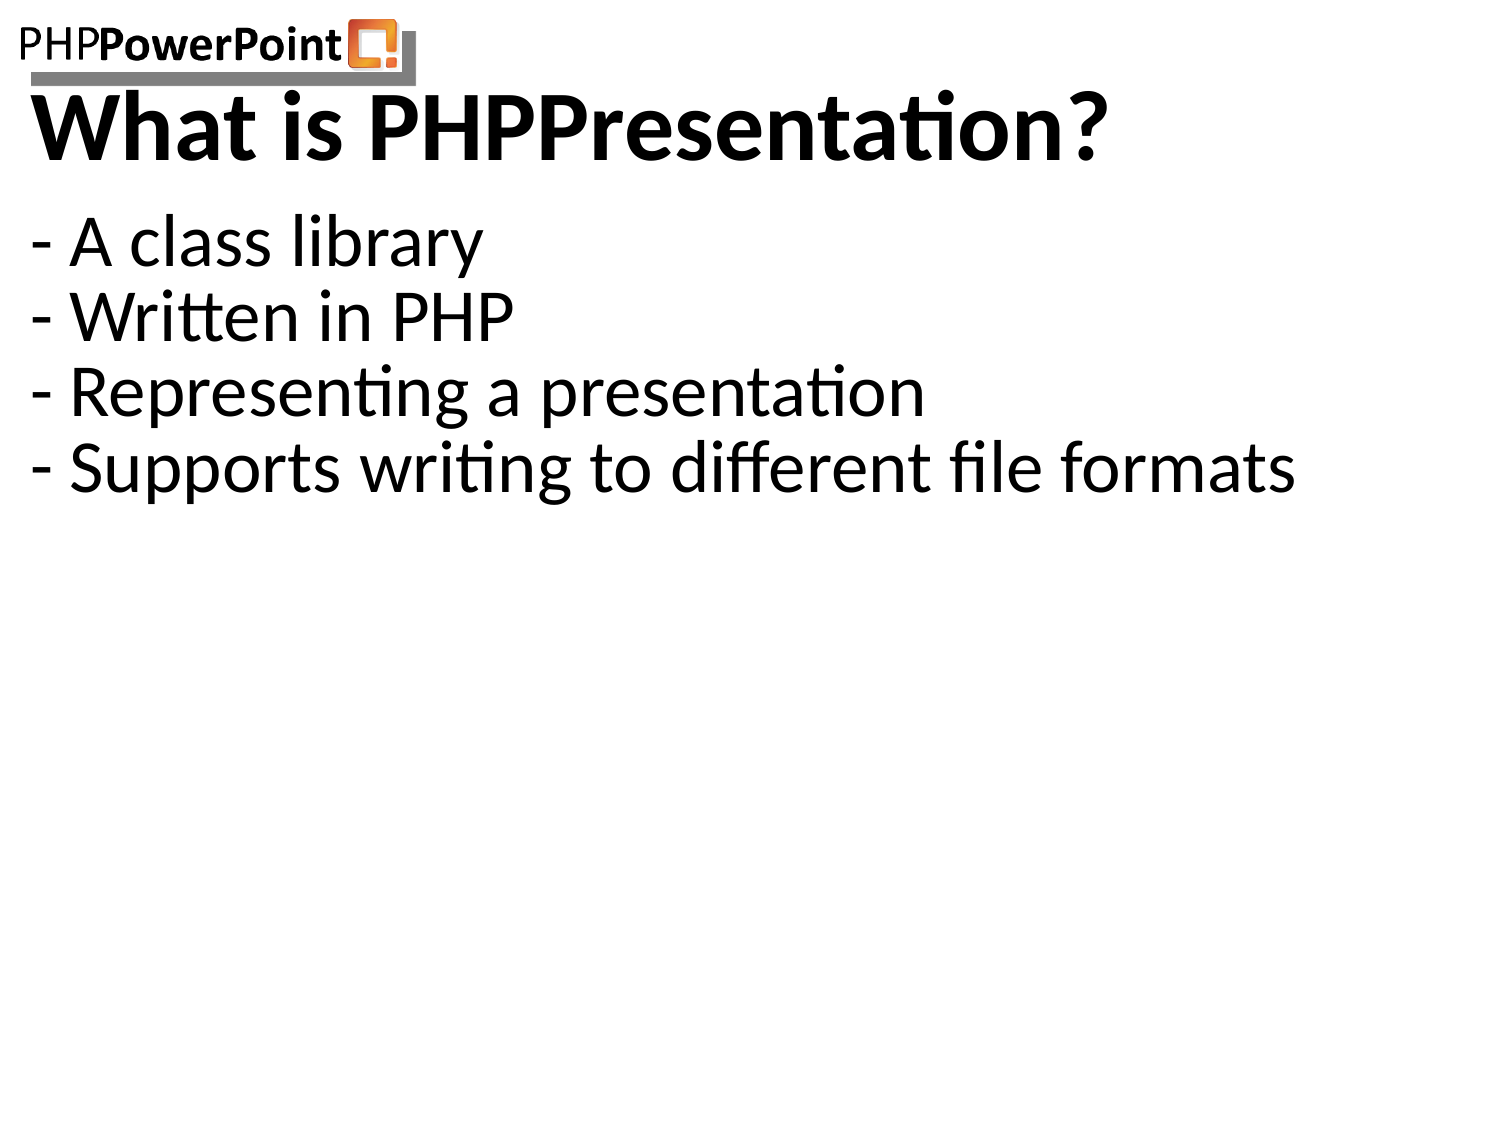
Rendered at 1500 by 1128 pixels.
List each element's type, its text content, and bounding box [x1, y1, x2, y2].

picture [15, 15, 402, 72]
text_box A class library Written in PHP Representing a presentation Supports writing to different file formats [15, 203, 1469, 1128]
text_box What is PHPPresentation? [15, 78, 1469, 203]
